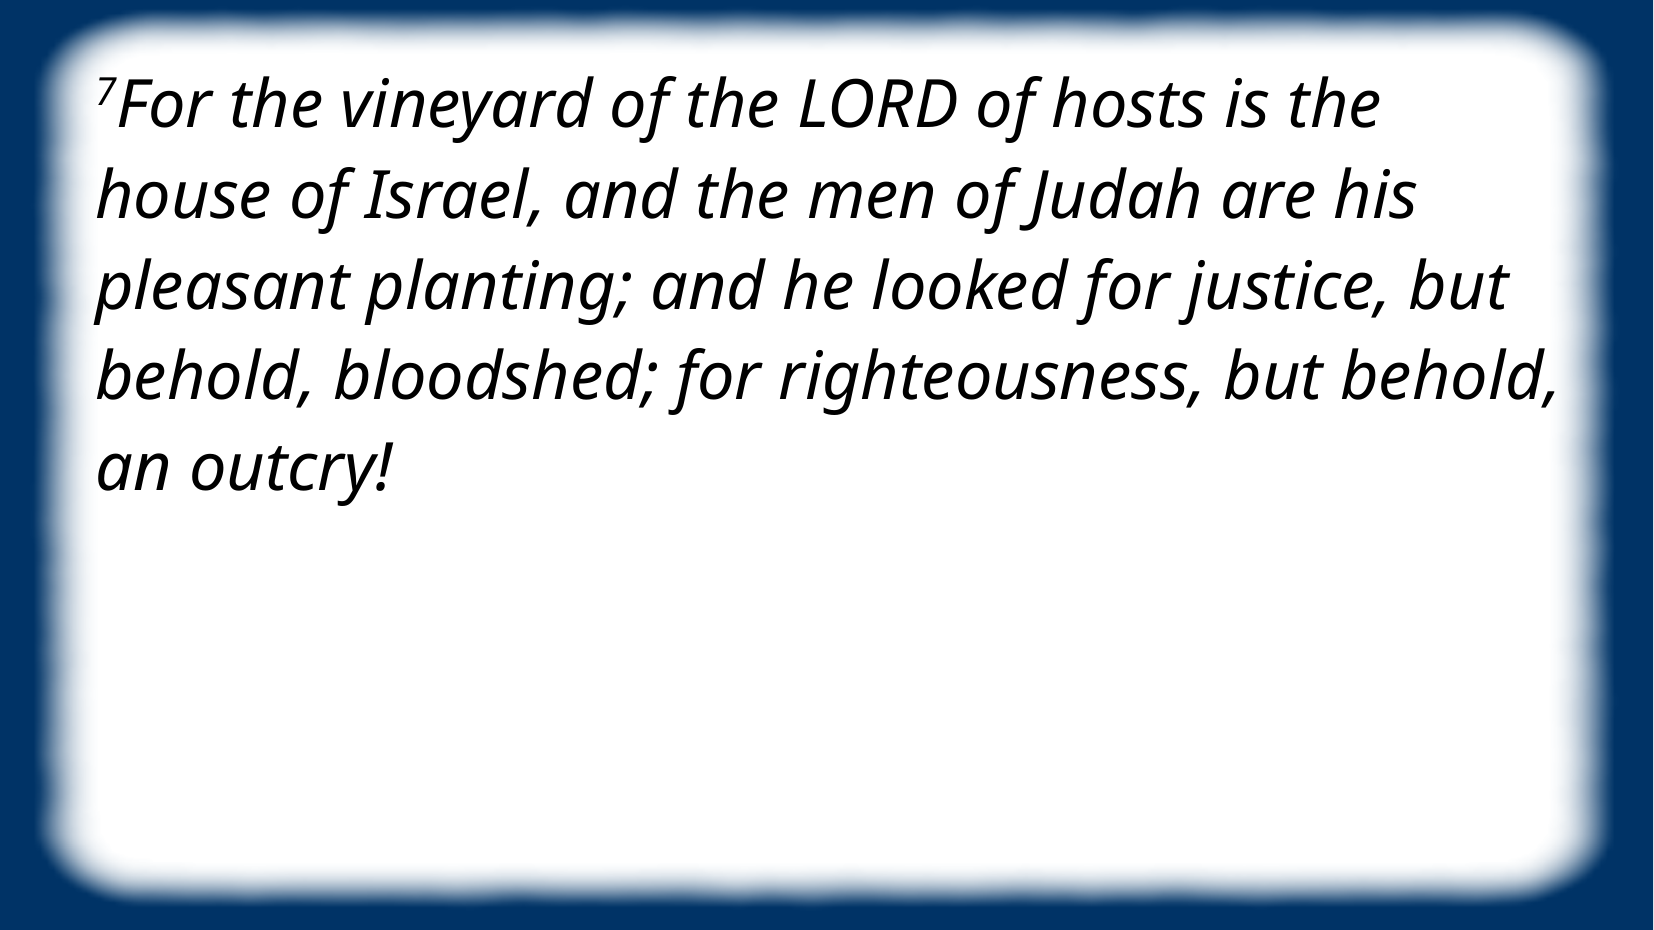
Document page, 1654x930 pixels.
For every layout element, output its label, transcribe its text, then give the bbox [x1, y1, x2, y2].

text_box 7For the vineyard of the LORD of hosts is the house of Israel, and the men of Judah are his pleasant planting; and he looked for justice, but behold, bloodshed; for righteousness, but behold, an outcry! [80, 48, 1580, 508]
picture [0, 0, 1654, 930]
